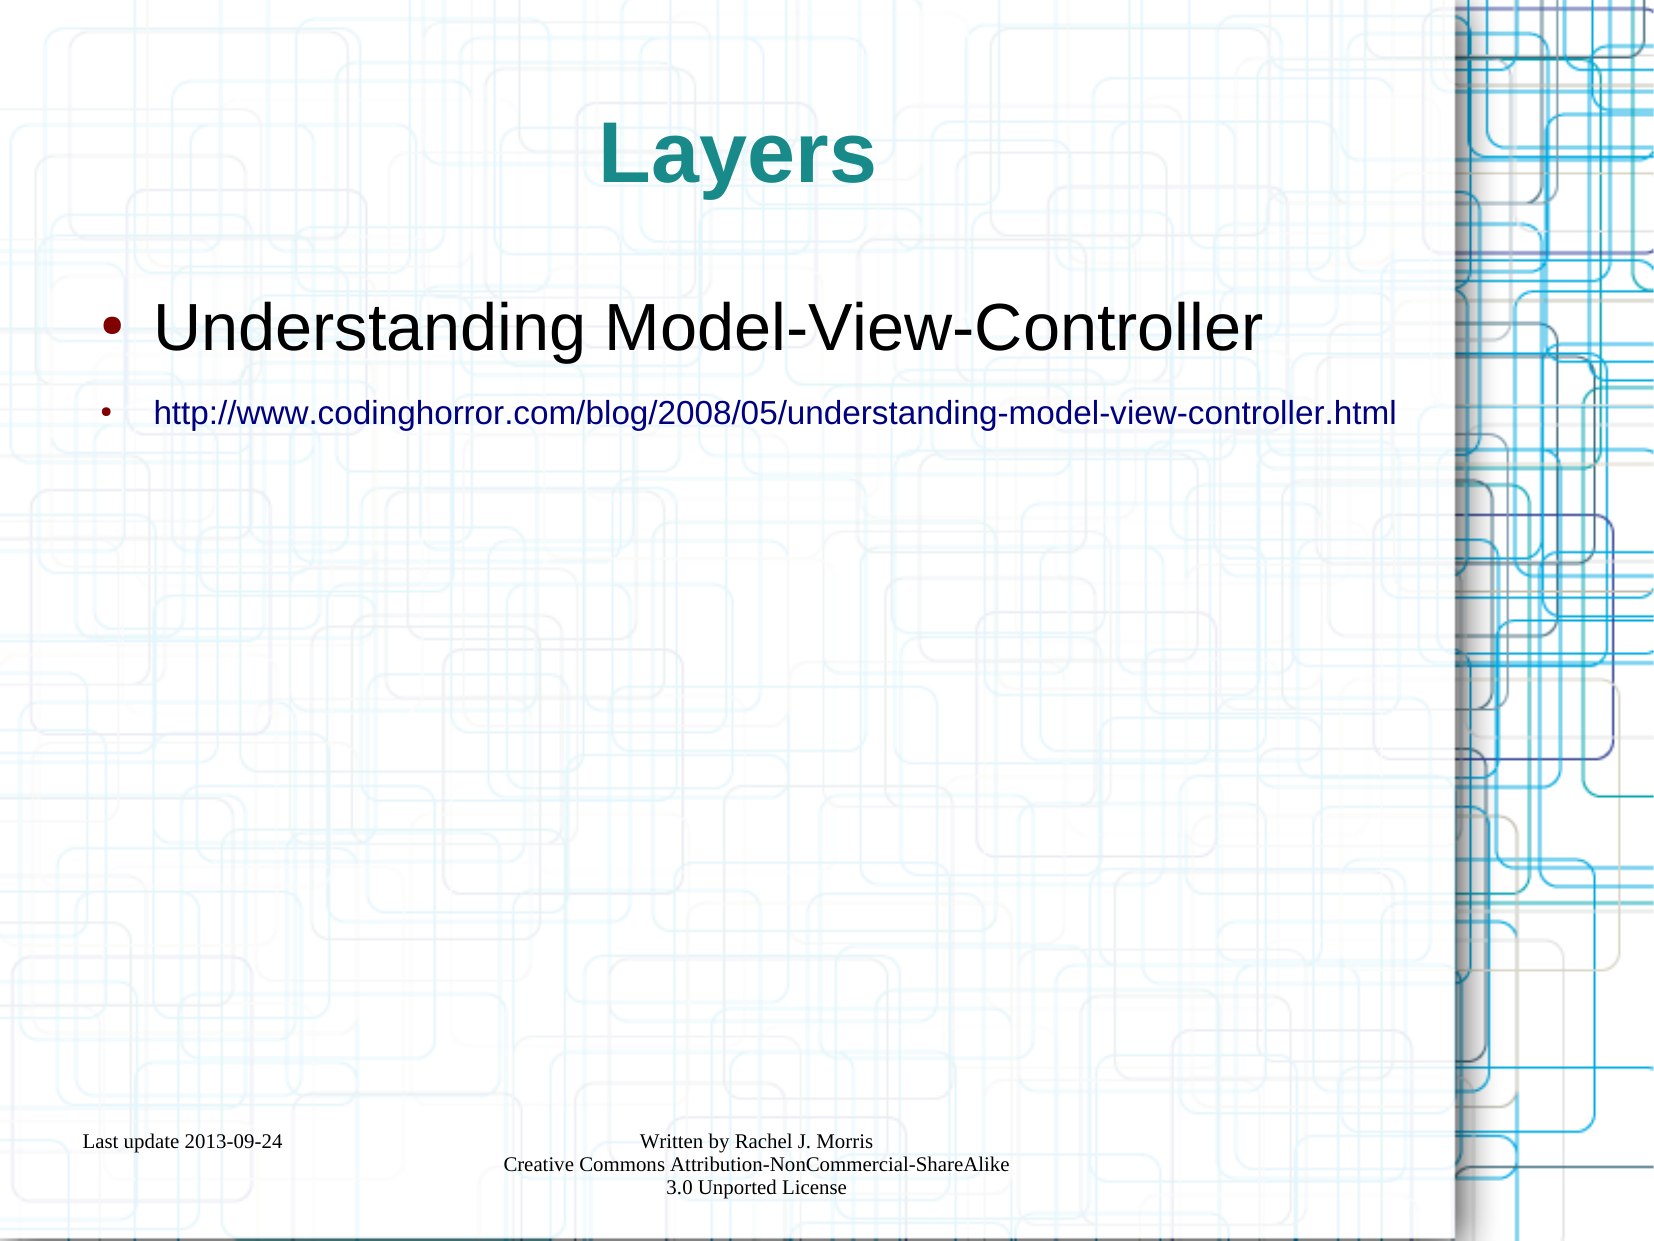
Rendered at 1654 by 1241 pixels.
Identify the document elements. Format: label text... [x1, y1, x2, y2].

picture [0, 0, 1654, 1241]
list Understanding Model-View-Controller http://www.codinghorror.com/blog/2008/05/understanding-model-view-controller.html [82, 290, 1418, 1010]
title Layers [59, 49, 1418, 257]
